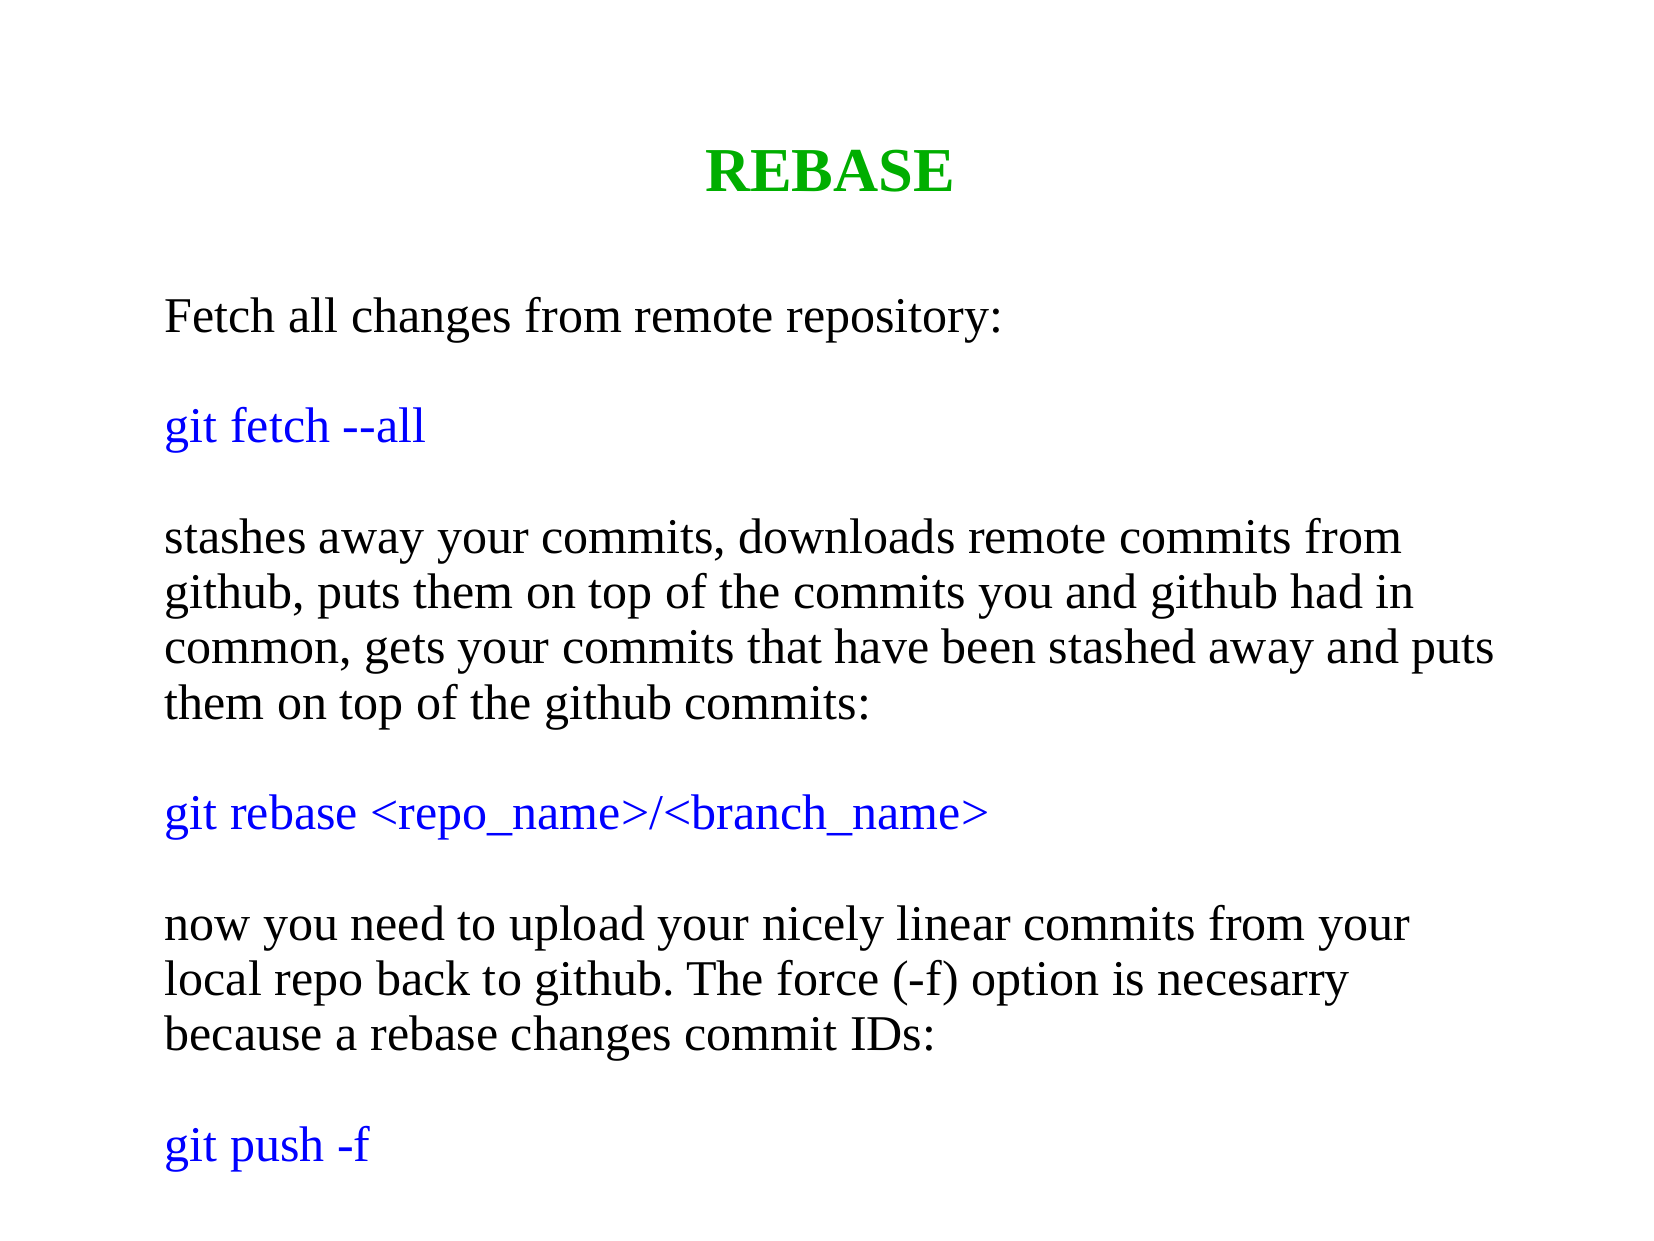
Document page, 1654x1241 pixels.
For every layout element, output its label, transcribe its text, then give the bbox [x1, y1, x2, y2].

text_box REBASE Fetch all changes from remote repository: git fetch --all stashes away your commits, downloads remote commits from github, puts them on top of the commits you and github had in common, gets your commits that have been stashed away and puts them on top of the github commits: git rebase <repo_name>/<branch_name> now you need to upload your nicely linear commits from your local repo back to github. The force (-f) option is necesarry because a rebase changes commit IDs: git push -f [150, 45, 1516, 1189]
